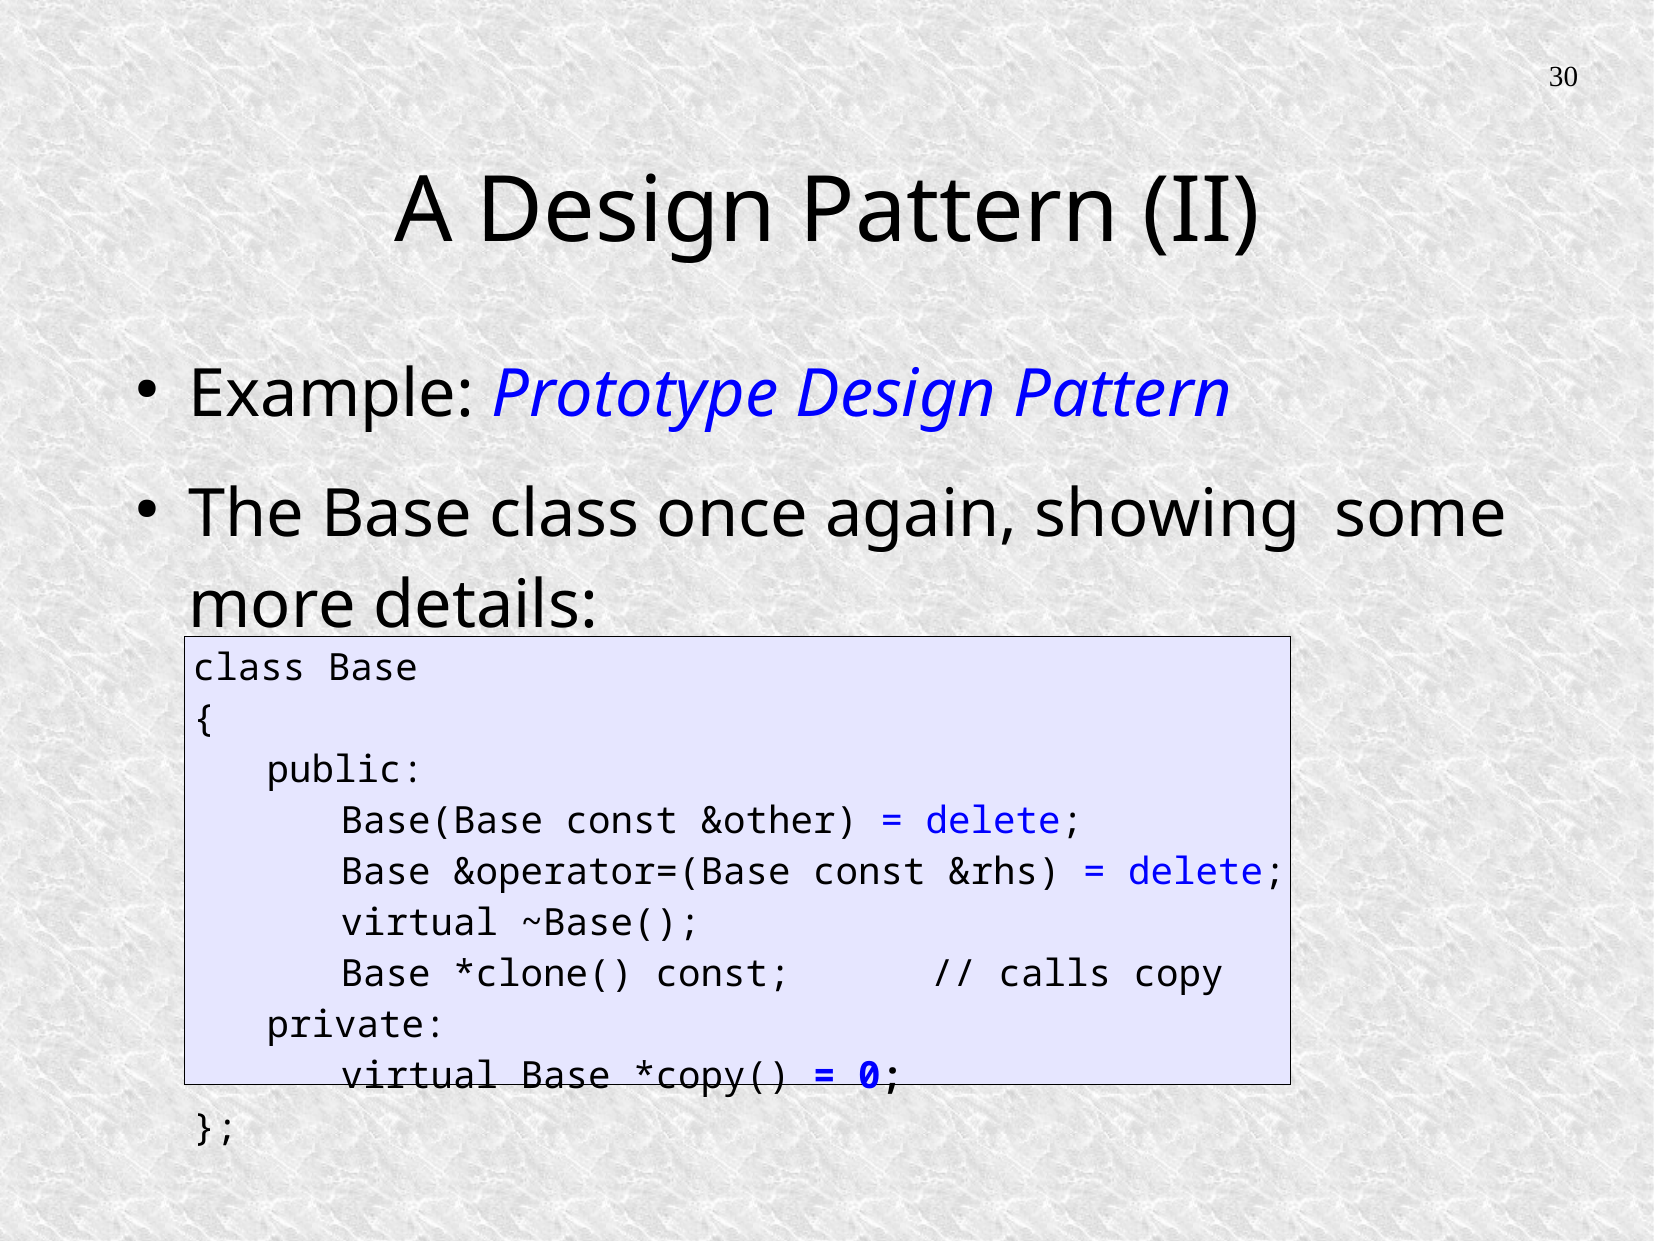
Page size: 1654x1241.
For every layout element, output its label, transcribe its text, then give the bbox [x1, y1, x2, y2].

list Example: Prototype Design Pattern The Base class once again, showing some more details: [117, 344, 1530, 1196]
text_box class Base { public: Base(Base const &other) = delete; Base &operator=(Base const &rhs) = delete; virtual ~Base(); Base *clone() const; // calls copy private: virtual Base *copy() = 0; }; [192, 640, 1286, 1078]
title A Design Pattern (II) [121, 102, 1534, 311]
picture [0, 0, 1654, 1241]
